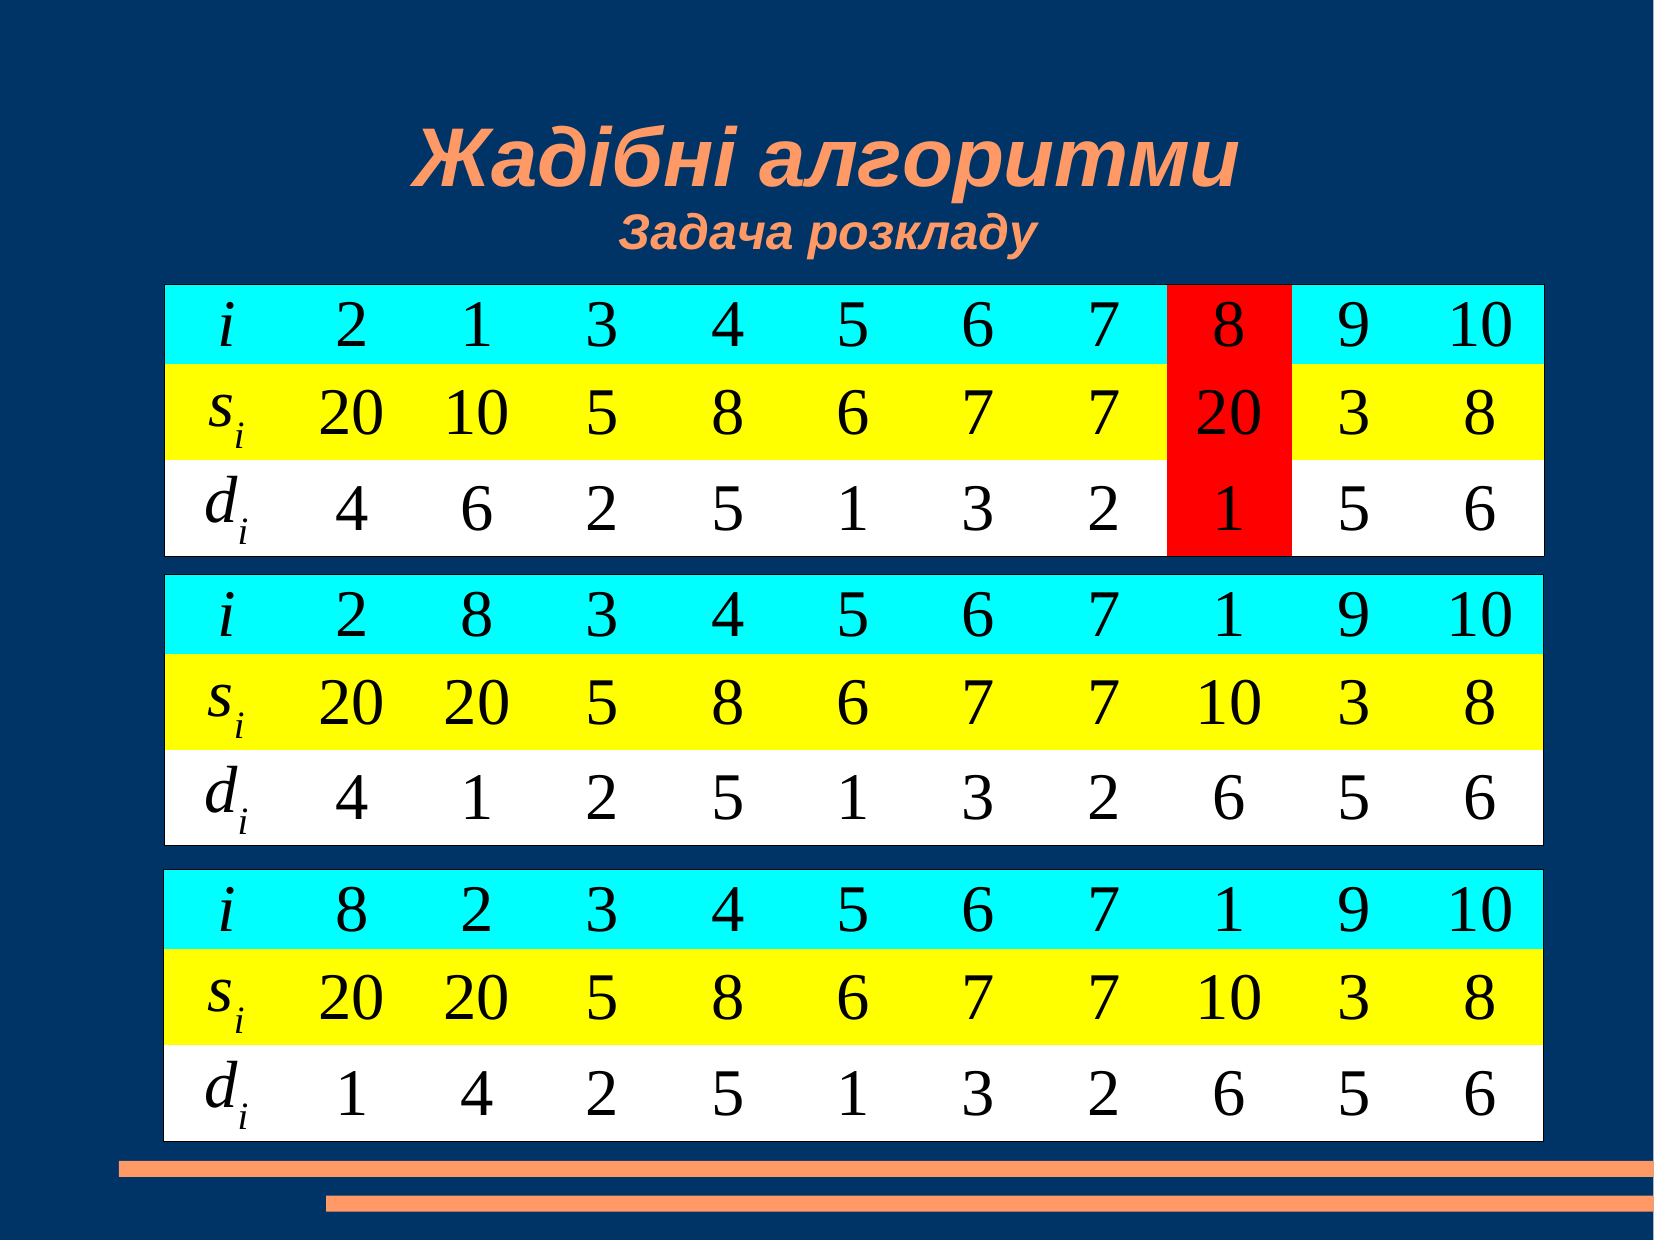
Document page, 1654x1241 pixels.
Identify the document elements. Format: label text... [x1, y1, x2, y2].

table_header 1 [414, 285, 540, 364]
table_cell 8 [665, 364, 791, 460]
table_cell 2 [540, 460, 665, 556]
table_header 2 [289, 285, 414, 364]
table_header 5 [790, 870, 916, 949]
table_header 4 [665, 870, 790, 949]
table_cell 4 [289, 460, 414, 556]
table_cell si [165, 364, 289, 460]
table_cell 3 [916, 1045, 1041, 1141]
table_cell 6 [1167, 1045, 1292, 1141]
table_cell 20 [289, 654, 414, 750]
table_header 9 [1292, 285, 1417, 364]
table_cell 7 [1041, 364, 1167, 460]
table_cell 2 [540, 1045, 665, 1141]
table_cell 7 [916, 949, 1041, 1045]
table_cell 5 [1292, 460, 1417, 556]
table_cell 8 [1417, 949, 1543, 1045]
title Жадібні алгоритми Задача розкладу [121, 46, 1534, 325]
table_cell 20 [414, 654, 540, 750]
table_header 2 [414, 870, 540, 949]
table_header 8 [289, 870, 414, 949]
table_header 7 [1041, 870, 1167, 949]
table_cell 3 [916, 750, 1041, 845]
table_cell 5 [665, 1045, 790, 1141]
table_header 8 [1167, 285, 1292, 364]
table_header i [165, 285, 289, 364]
table_cell 3 [1292, 654, 1417, 750]
table_header 10 [1417, 870, 1543, 949]
table_cell 4 [289, 750, 414, 845]
table_cell 1 [289, 1045, 414, 1141]
table_cell si [165, 654, 289, 750]
table_cell 5 [665, 460, 791, 556]
table_cell 6 [1417, 1045, 1543, 1141]
table_cell 2 [1041, 1045, 1167, 1141]
table_cell 5 [540, 654, 665, 750]
table_header i [165, 575, 289, 654]
table_header 6 [916, 870, 1041, 949]
table_header 2 [289, 575, 414, 654]
table_cell 20 [414, 949, 540, 1045]
table_cell 5 [540, 949, 665, 1045]
table_cell 10 [414, 364, 540, 460]
table_cell 4 [414, 1045, 540, 1141]
table_cell 20 [289, 949, 414, 1045]
table_cell 7 [916, 654, 1041, 750]
table_cell 3 [1292, 949, 1417, 1045]
table_cell di [165, 750, 289, 845]
table_cell 8 [1417, 654, 1543, 750]
table_cell 1 [1167, 460, 1292, 556]
table_header 5 [791, 285, 916, 364]
table_cell di [165, 460, 289, 556]
table_cell 6 [1167, 750, 1292, 845]
table_cell 10 [1167, 949, 1292, 1045]
table_cell 5 [540, 364, 665, 460]
table_header 7 [1041, 575, 1167, 654]
table_header 3 [540, 575, 665, 654]
table_cell 8 [665, 654, 791, 750]
table_cell 7 [1041, 949, 1167, 1045]
table_header 7 [1041, 285, 1167, 364]
table_header 6 [916, 285, 1041, 364]
table_header 1 [1167, 575, 1292, 654]
table_cell 1 [790, 1045, 916, 1141]
table_header 10 [1417, 575, 1543, 654]
table_cell 5 [1292, 750, 1417, 845]
table_cell si [164, 949, 289, 1045]
table_cell 6 [1417, 750, 1543, 845]
table_header 8 [414, 575, 540, 654]
table_cell 3 [916, 460, 1041, 556]
table_header 3 [540, 285, 665, 364]
table_header 4 [665, 285, 791, 364]
table_header 1 [1167, 870, 1292, 949]
table_cell 20 [289, 364, 414, 460]
table_header i [164, 870, 289, 949]
table_cell 7 [1041, 654, 1167, 750]
table_header 3 [540, 870, 665, 949]
table_cell 6 [1417, 460, 1544, 556]
table_cell 20 [1167, 364, 1292, 460]
table_cell 2 [540, 750, 665, 845]
table_cell 10 [1167, 654, 1292, 750]
table_cell 2 [1041, 750, 1167, 845]
table_cell 8 [1417, 364, 1544, 460]
table_cell 6 [791, 654, 916, 750]
table_cell 5 [665, 750, 791, 845]
table_header 4 [665, 575, 791, 654]
table_cell 1 [791, 750, 916, 845]
table_cell 3 [1292, 364, 1417, 460]
table_cell 6 [791, 364, 916, 460]
table_cell 7 [916, 364, 1041, 460]
table_cell 6 [790, 949, 916, 1045]
table_header 9 [1292, 870, 1417, 949]
table_cell 1 [414, 750, 540, 845]
table_header 6 [916, 575, 1041, 654]
table_cell 1 [791, 460, 916, 556]
table_header 5 [791, 575, 916, 654]
table_cell 2 [1041, 460, 1167, 556]
table_cell 5 [1292, 1045, 1417, 1141]
table_header 10 [1417, 285, 1544, 364]
table_cell di [164, 1045, 289, 1141]
table_cell 6 [414, 460, 540, 556]
table_cell 8 [665, 949, 790, 1045]
table_header 9 [1292, 575, 1417, 654]
